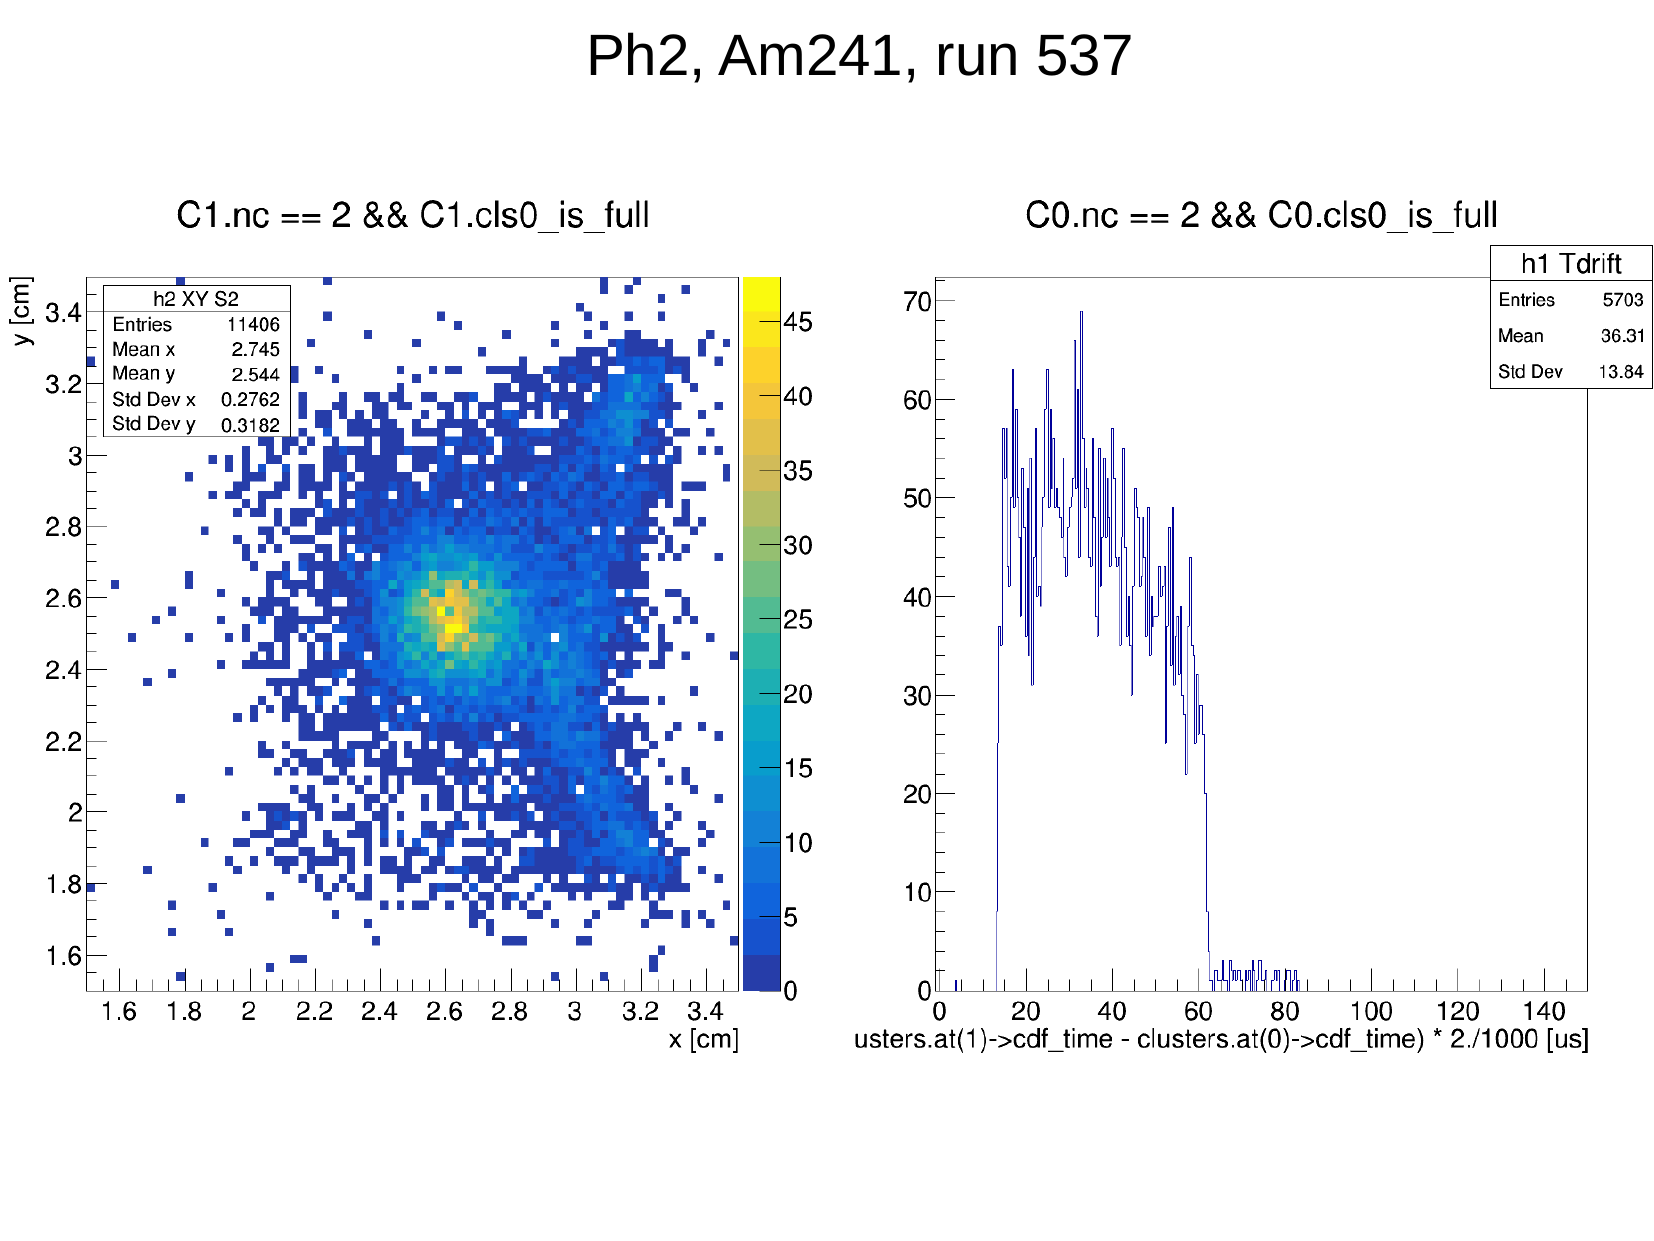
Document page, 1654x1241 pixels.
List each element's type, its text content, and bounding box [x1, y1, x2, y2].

picture [6, 187, 1654, 1059]
text_box Ph2, Am241, run 537 [519, 15, 1202, 151]
